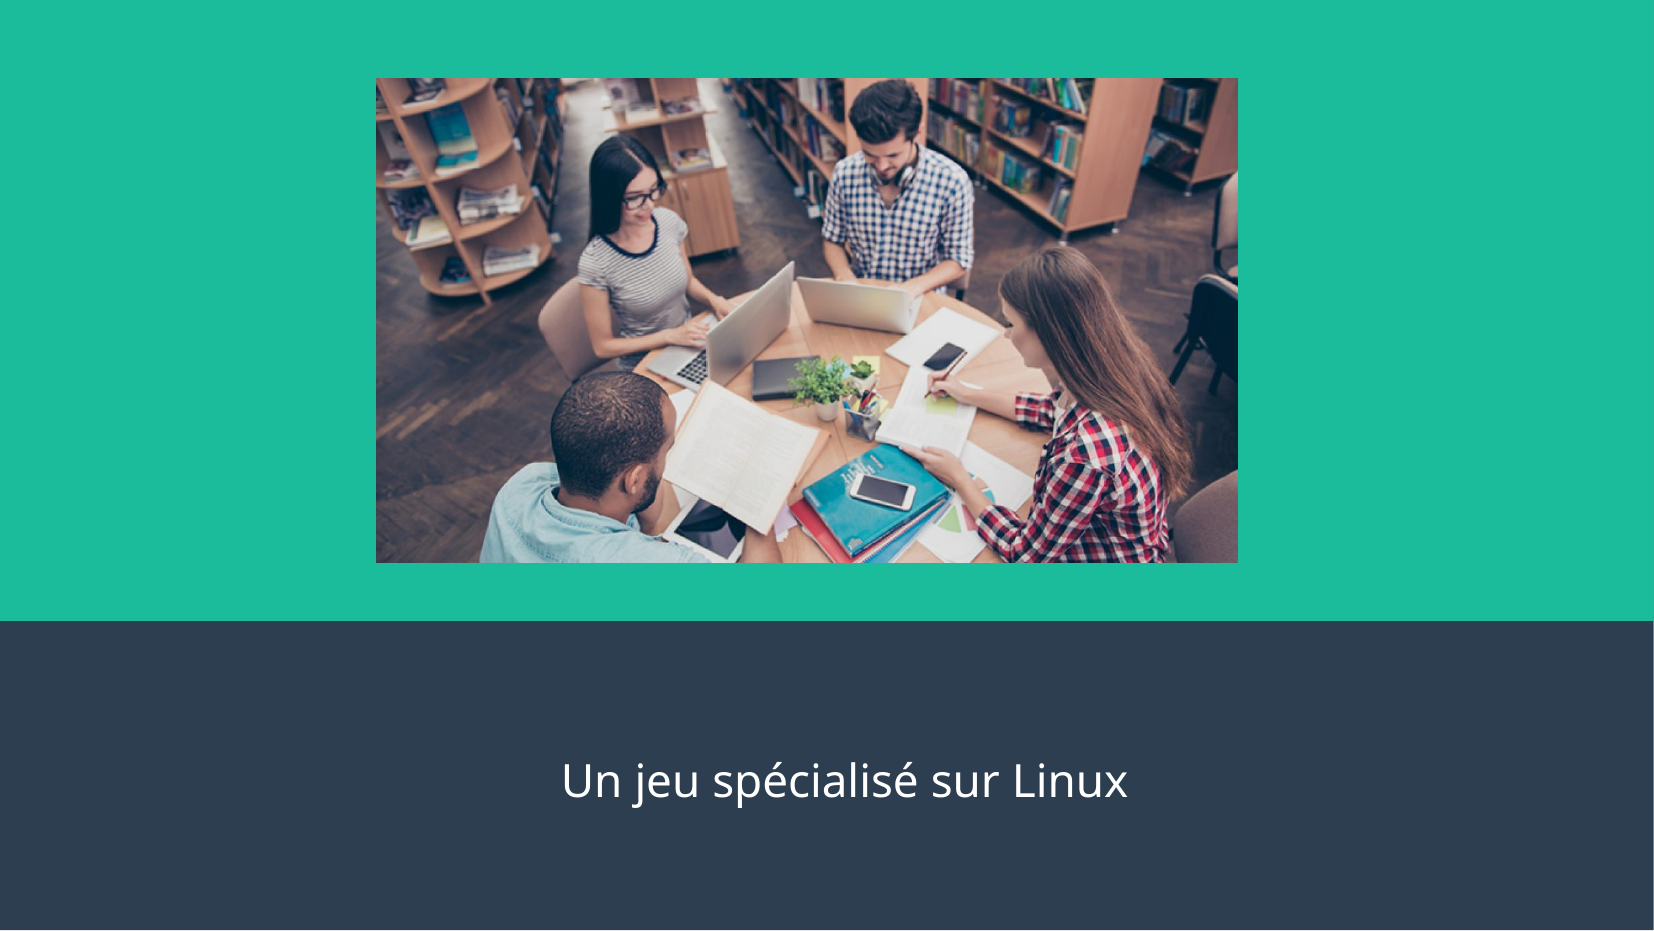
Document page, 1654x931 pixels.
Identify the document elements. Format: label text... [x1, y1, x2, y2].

picture [376, 78, 1238, 563]
subtitle Un jeu spécialisé sur Linux [77, 642, 1613, 886]
